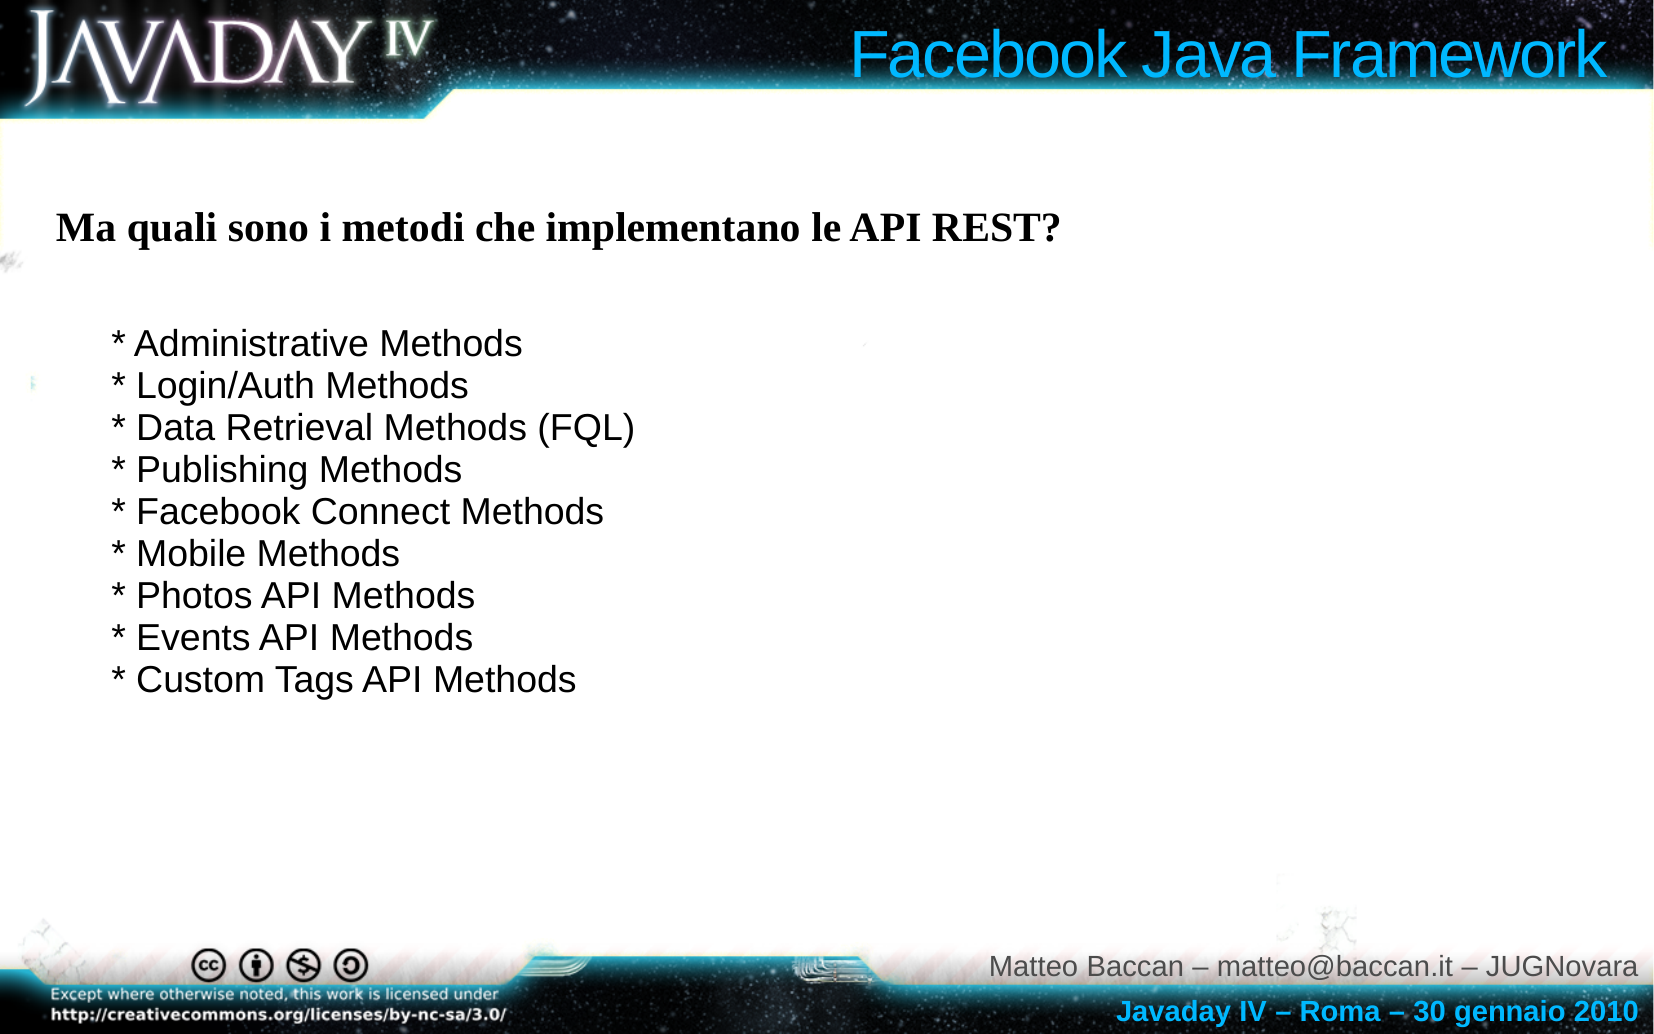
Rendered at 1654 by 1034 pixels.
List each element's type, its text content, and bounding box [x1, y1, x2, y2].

text_box Ma quali sono i metodi che implementano le API REST? [41, 173, 1269, 236]
text_box * Administrative Methods * Login/Auth Methods * Data Retrieval Methods (FQL) * Publishing Methods * Facebook Connect Methods * Mobile Methods * Photos API Methods * Events API Methods * Custom Tags API Methods [54, 273, 1351, 709]
picture [0, 0, 1654, 1034]
title Facebook Java Framework [132, 5, 1609, 103]
